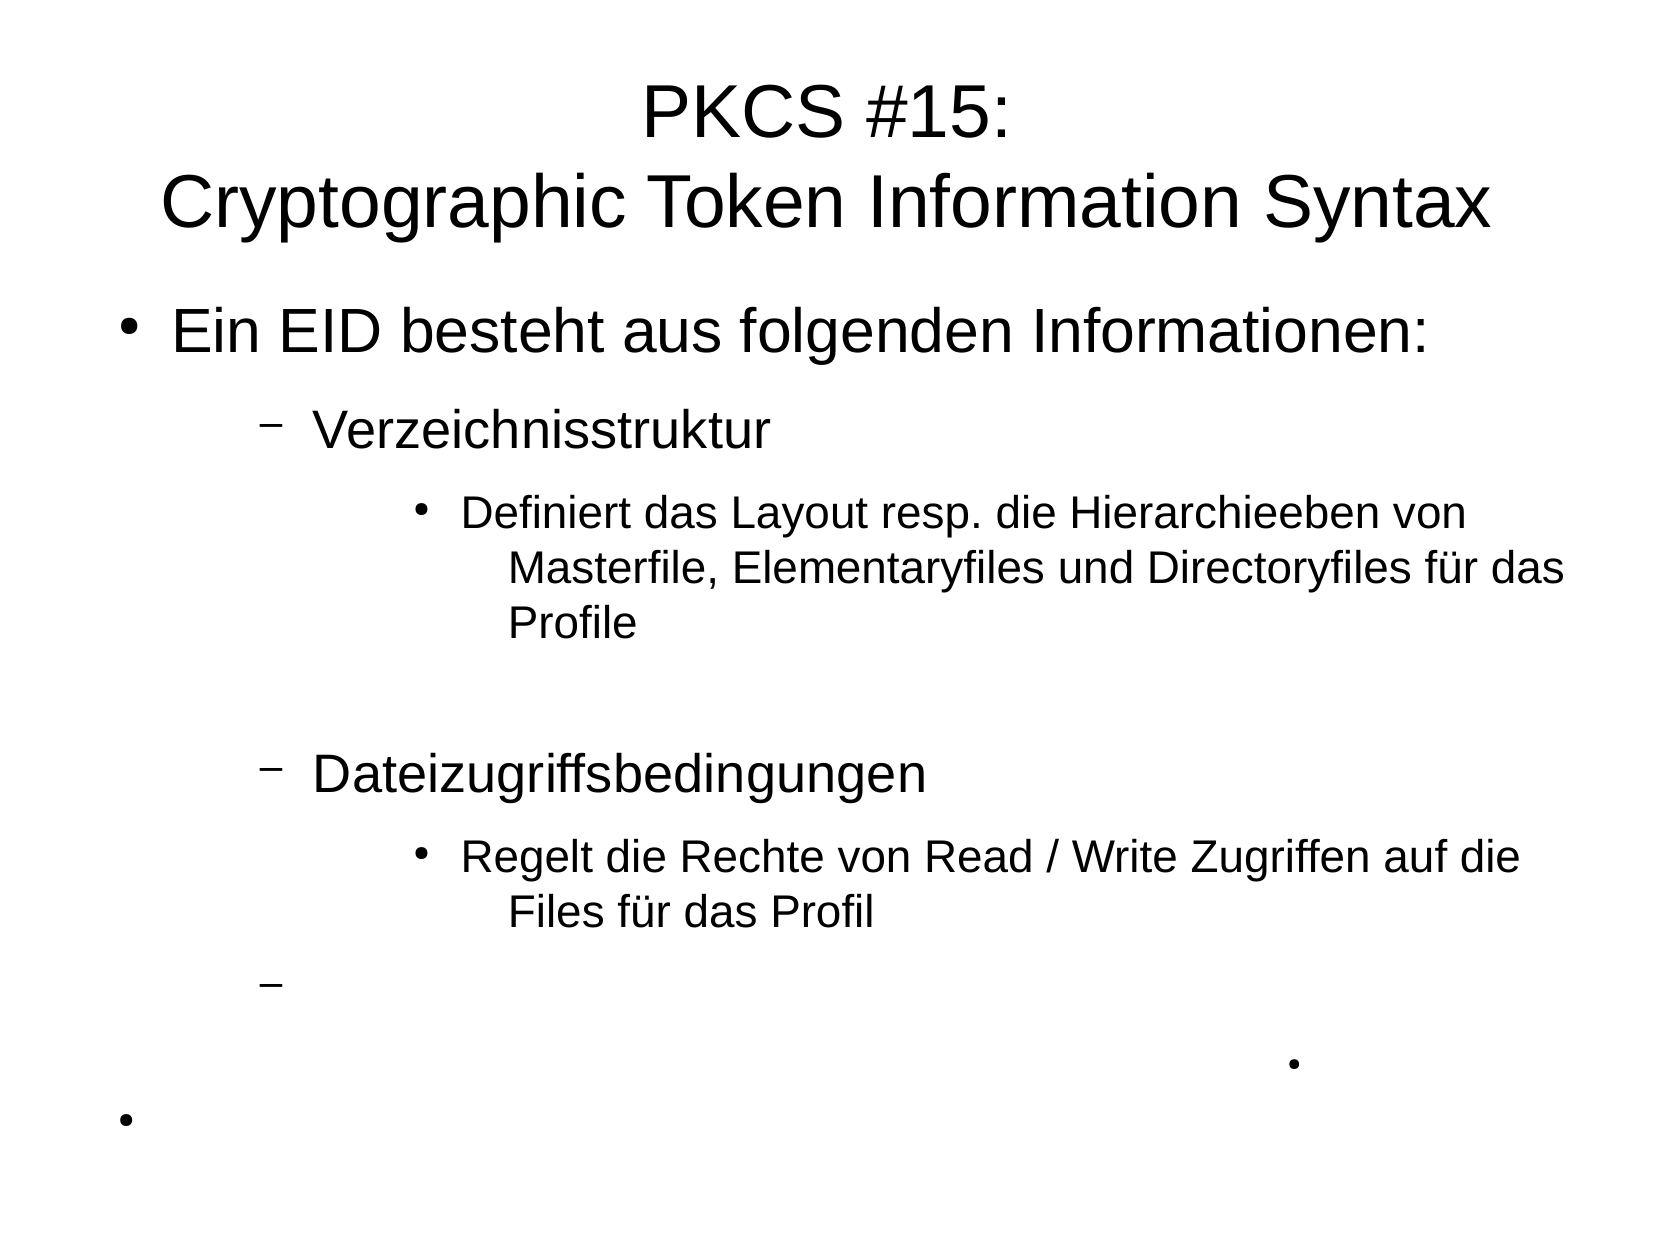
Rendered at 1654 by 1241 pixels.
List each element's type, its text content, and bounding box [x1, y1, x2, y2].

text_box Ein EID besteht aus folgenden Informationen: Verzeichnisstruktur Definiert das Layout resp. die Hierarchieeben von Masterfile, Elementaryfiles und Directoryfiles für das Profile Dateizugriffsbedingungen Regelt die Rechte von Read / Write Zugriffen auf die Files für das Profil [82, 290, 1571, 1010]
text_box PKCS #15: Cryptographic Token Information Syntax [82, 49, 1571, 257]
